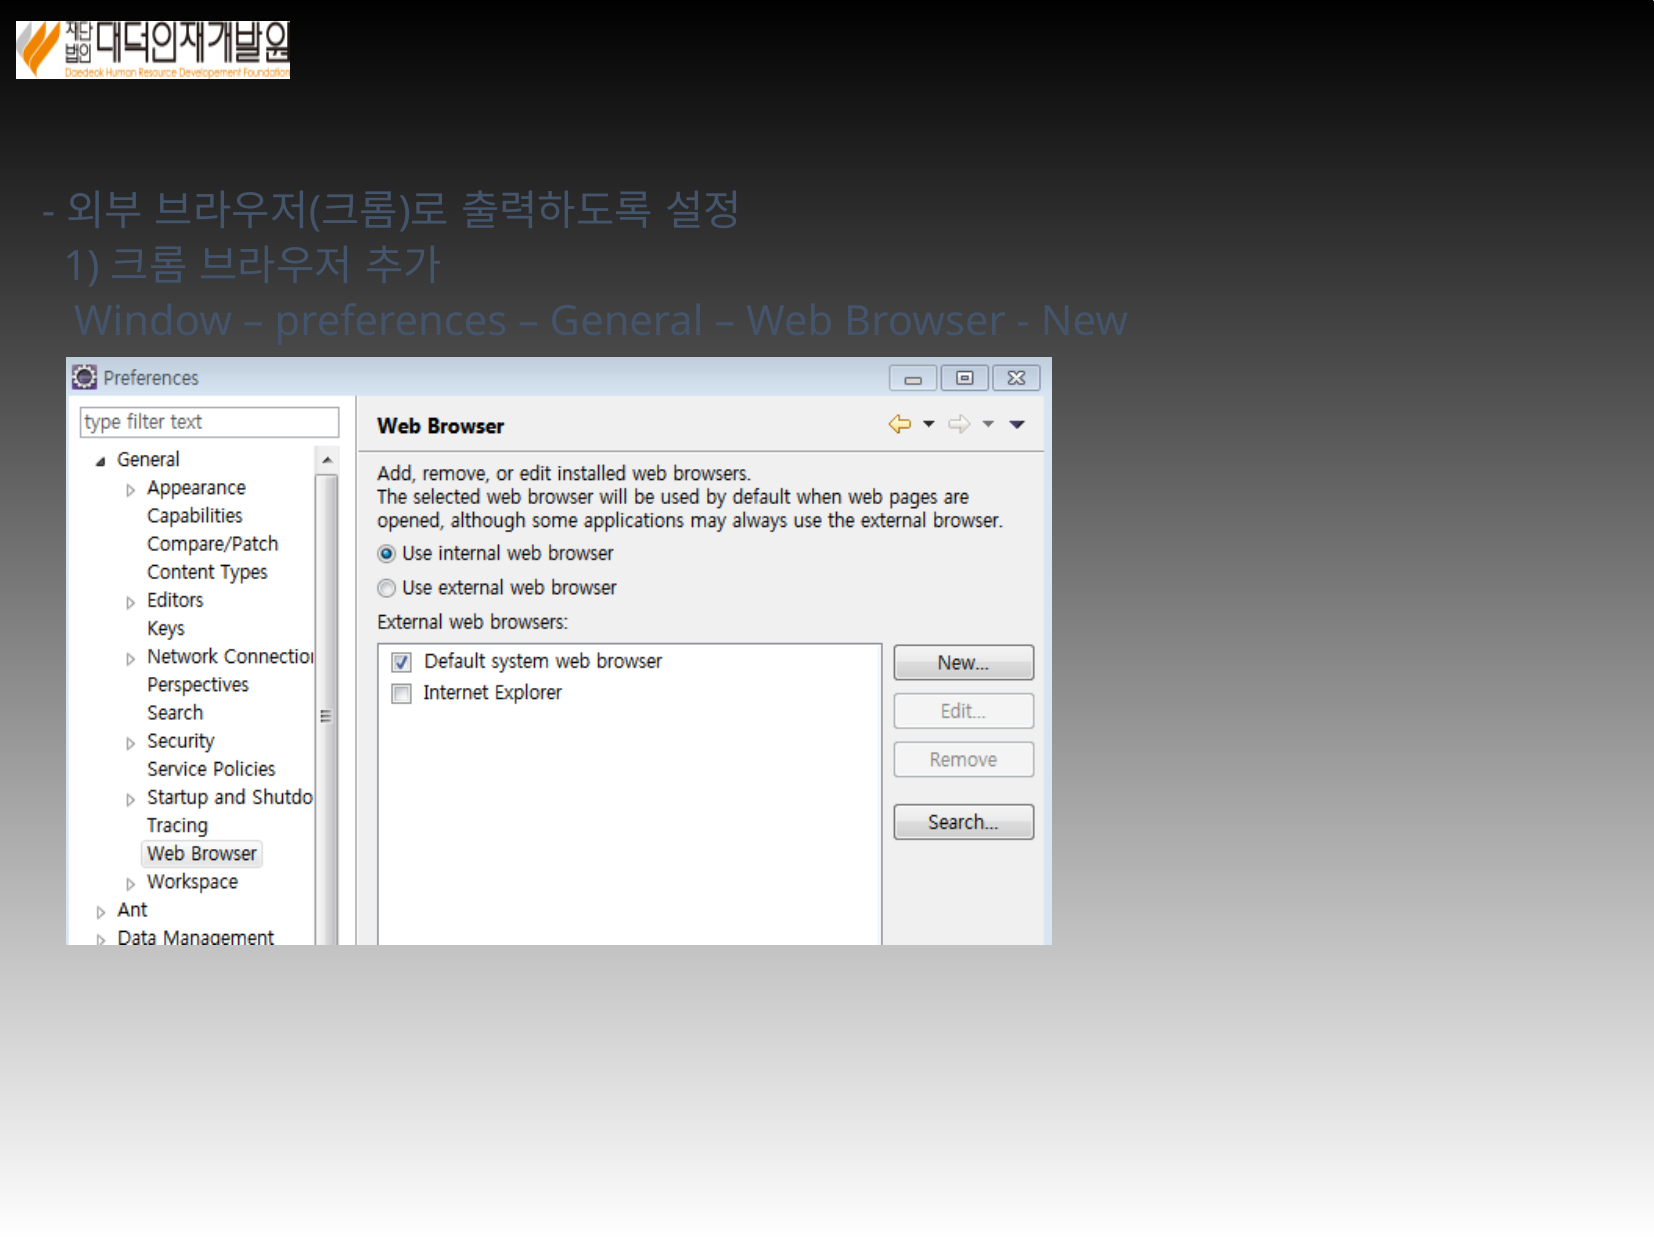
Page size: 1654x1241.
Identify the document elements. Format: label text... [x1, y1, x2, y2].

text_box - 외부 브라우저(크롬)로 출력하도록 설정 1) 크롬 브라우저 추가 Window – preferences – General – Web Browser - New [0, 171, 1182, 296]
picture [16, 21, 290, 79]
picture [66, 357, 1052, 945]
